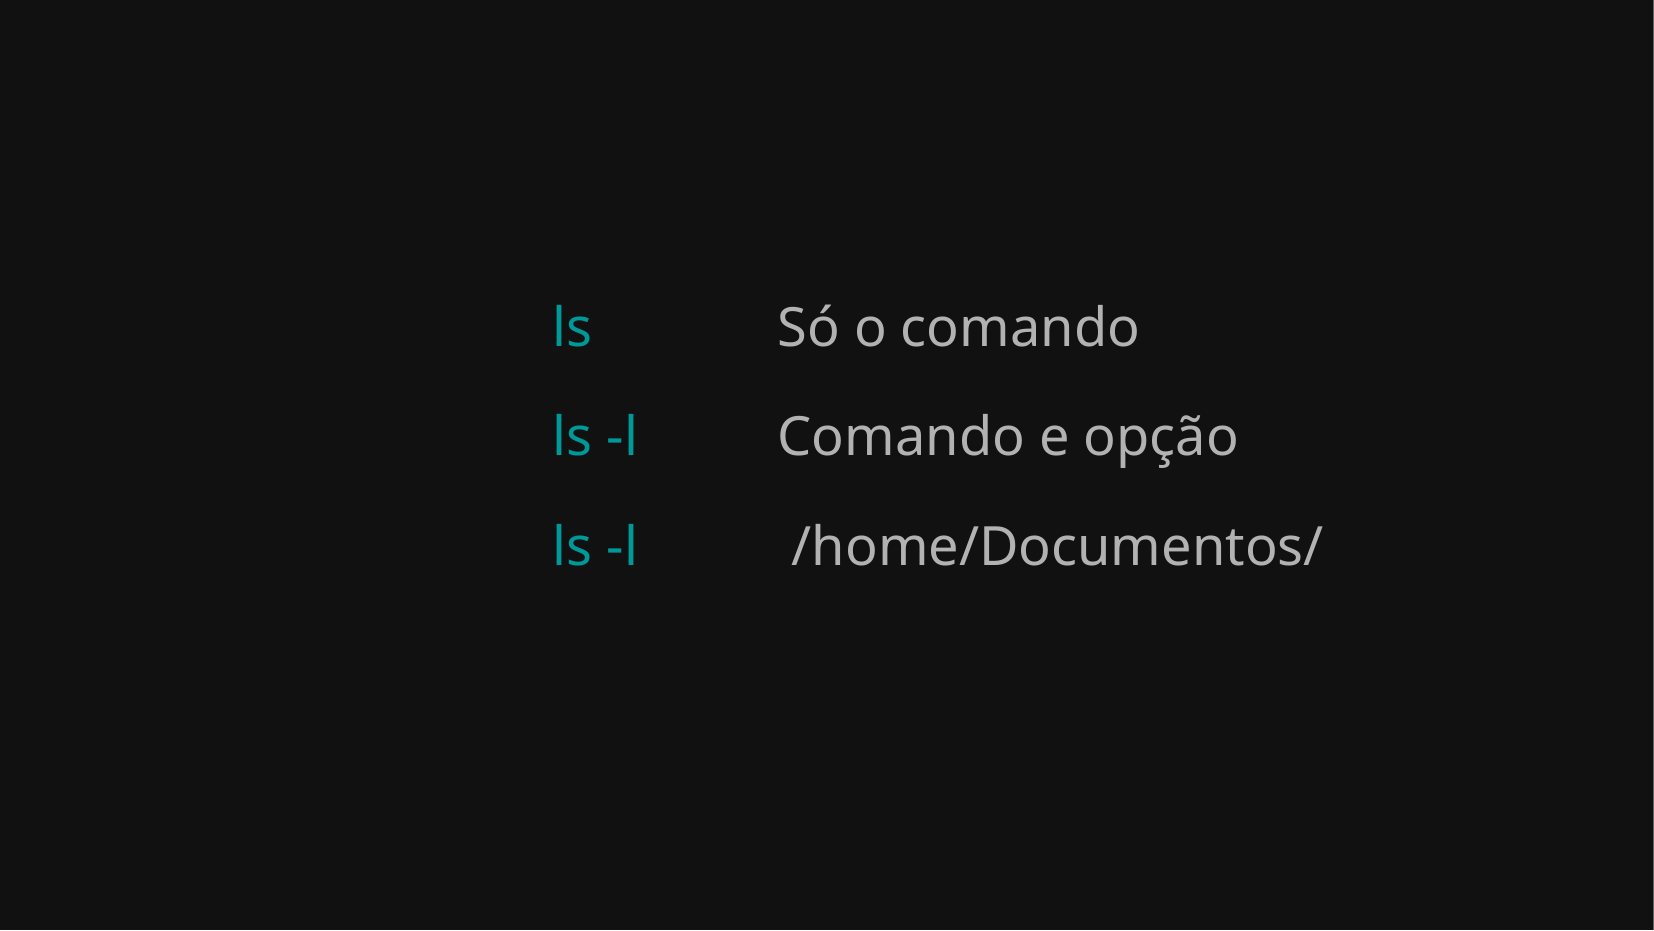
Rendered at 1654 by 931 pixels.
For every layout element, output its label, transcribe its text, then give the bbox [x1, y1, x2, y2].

text_box ls Só o comando ls -l Comando e opção ls -l /home/Documentos/ [537, 284, 1348, 646]
